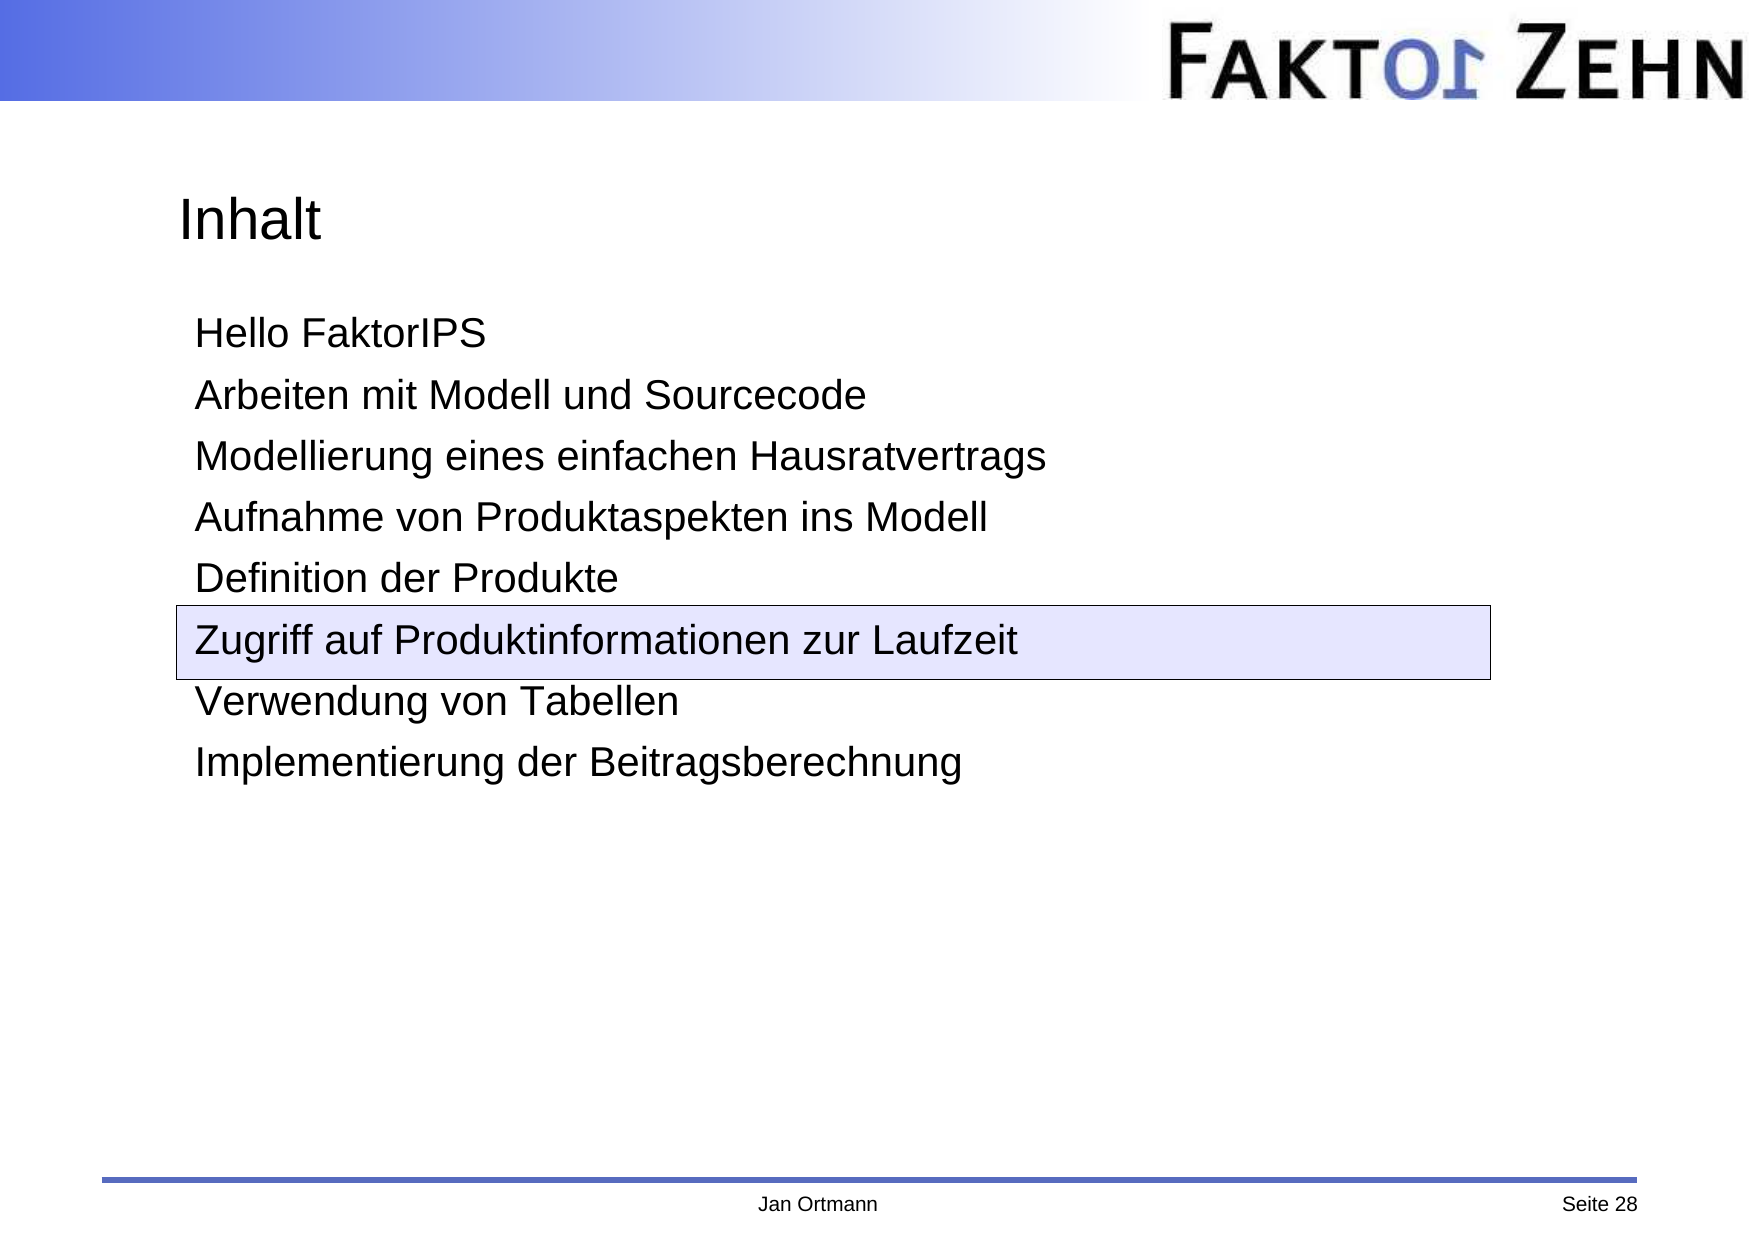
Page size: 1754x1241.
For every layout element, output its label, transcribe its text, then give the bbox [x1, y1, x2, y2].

title Inhalt [178, 142, 1576, 296]
list Hello FaktorIPS Arbeiten mit Modell und Sourcecode Modellierung eines einfachen Hausratvertrags Aufnahme von Produktaspekten ins Modell Definition der Produkte Zugriff auf Produktinformationen zur Laufzeit Verwendung von Tabellen Implementierung der Beitragsberechnung [176, 310, 1574, 1078]
picture [1162, 7, 1752, 100]
